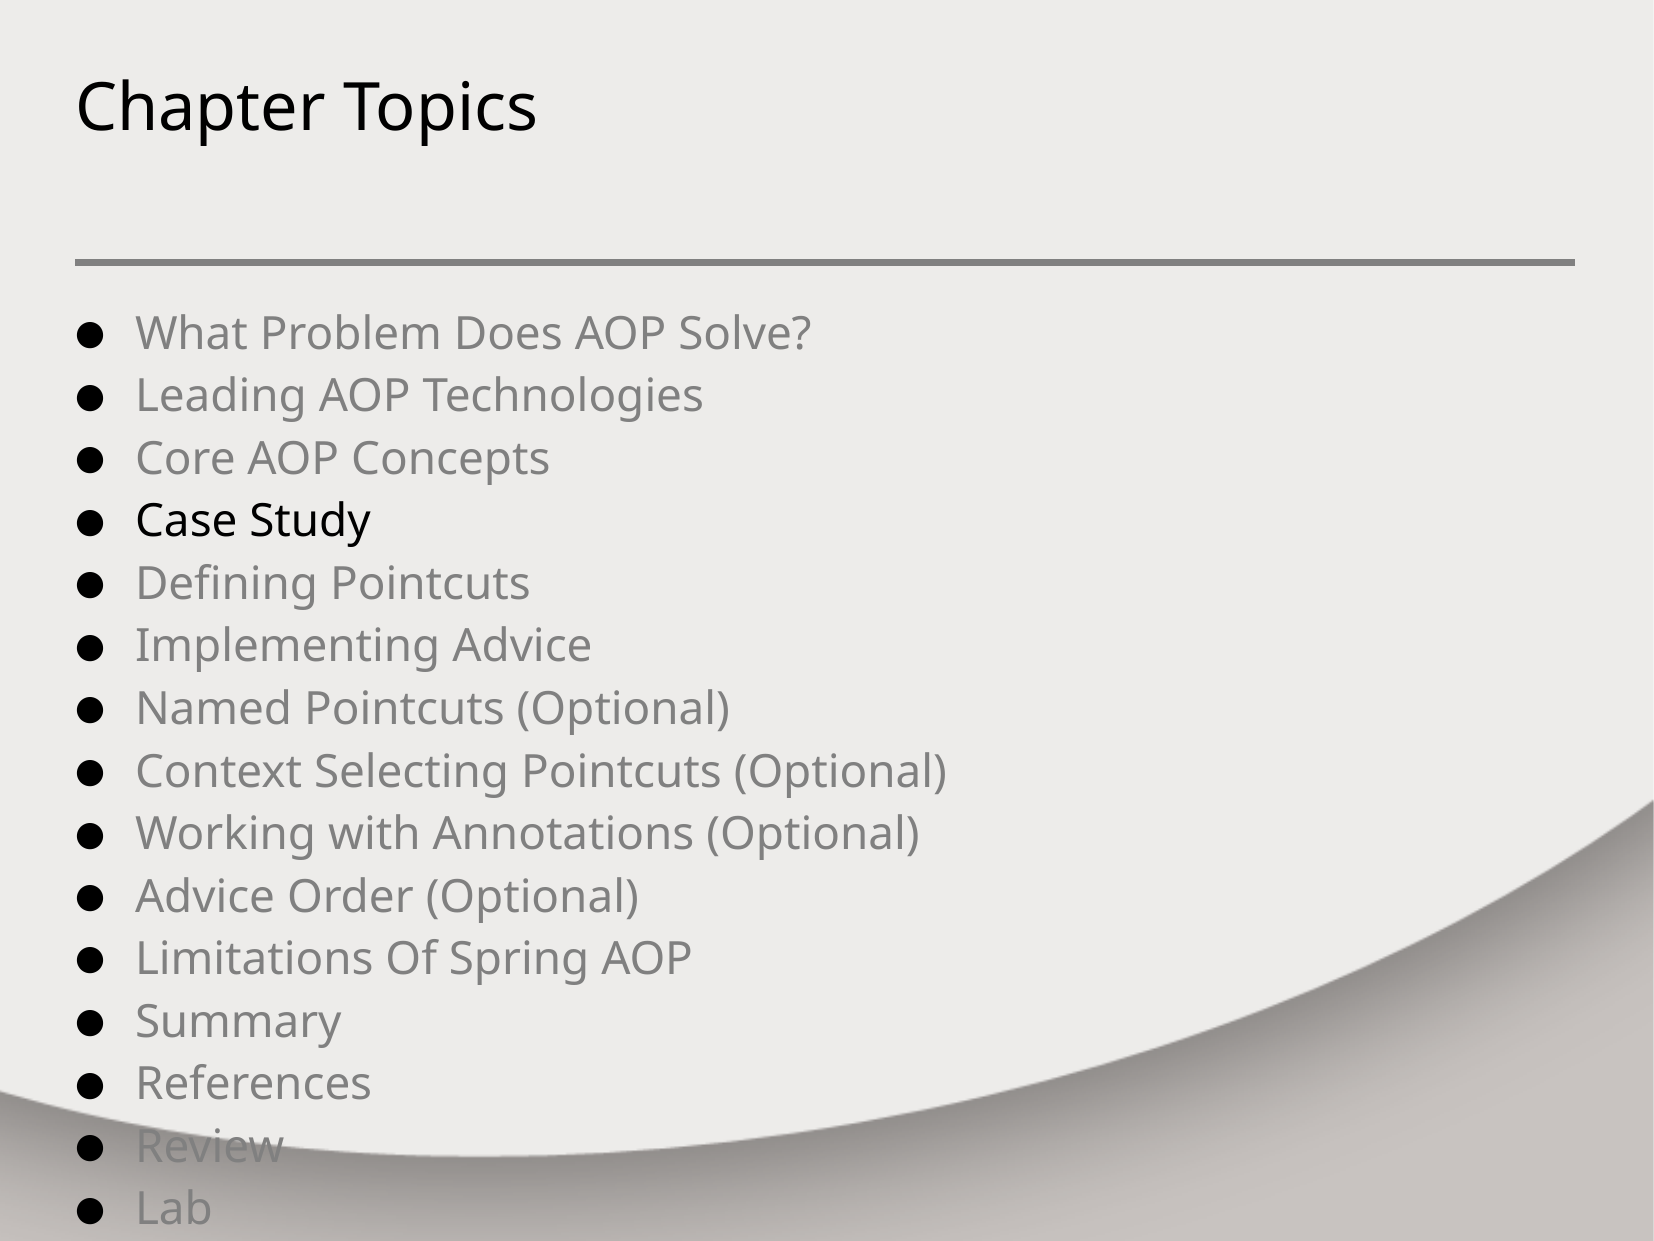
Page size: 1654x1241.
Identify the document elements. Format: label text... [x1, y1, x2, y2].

title Chapter Topics [75, 75, 1576, 226]
picture [0, 0, 1654, 1241]
list What Problem Does AOP Solve? Leading AOP Technologies Core AOP Concepts Case Study Defining Pointcuts Implementing Advice Named Pointcuts (Optional) Context Selecting Pointcuts (Optional) Working with Annotations (Optional) Advice Order (Optional) Limitations Of Spring AOP Summary References Review Lab [75, 300, 1576, 1163]
